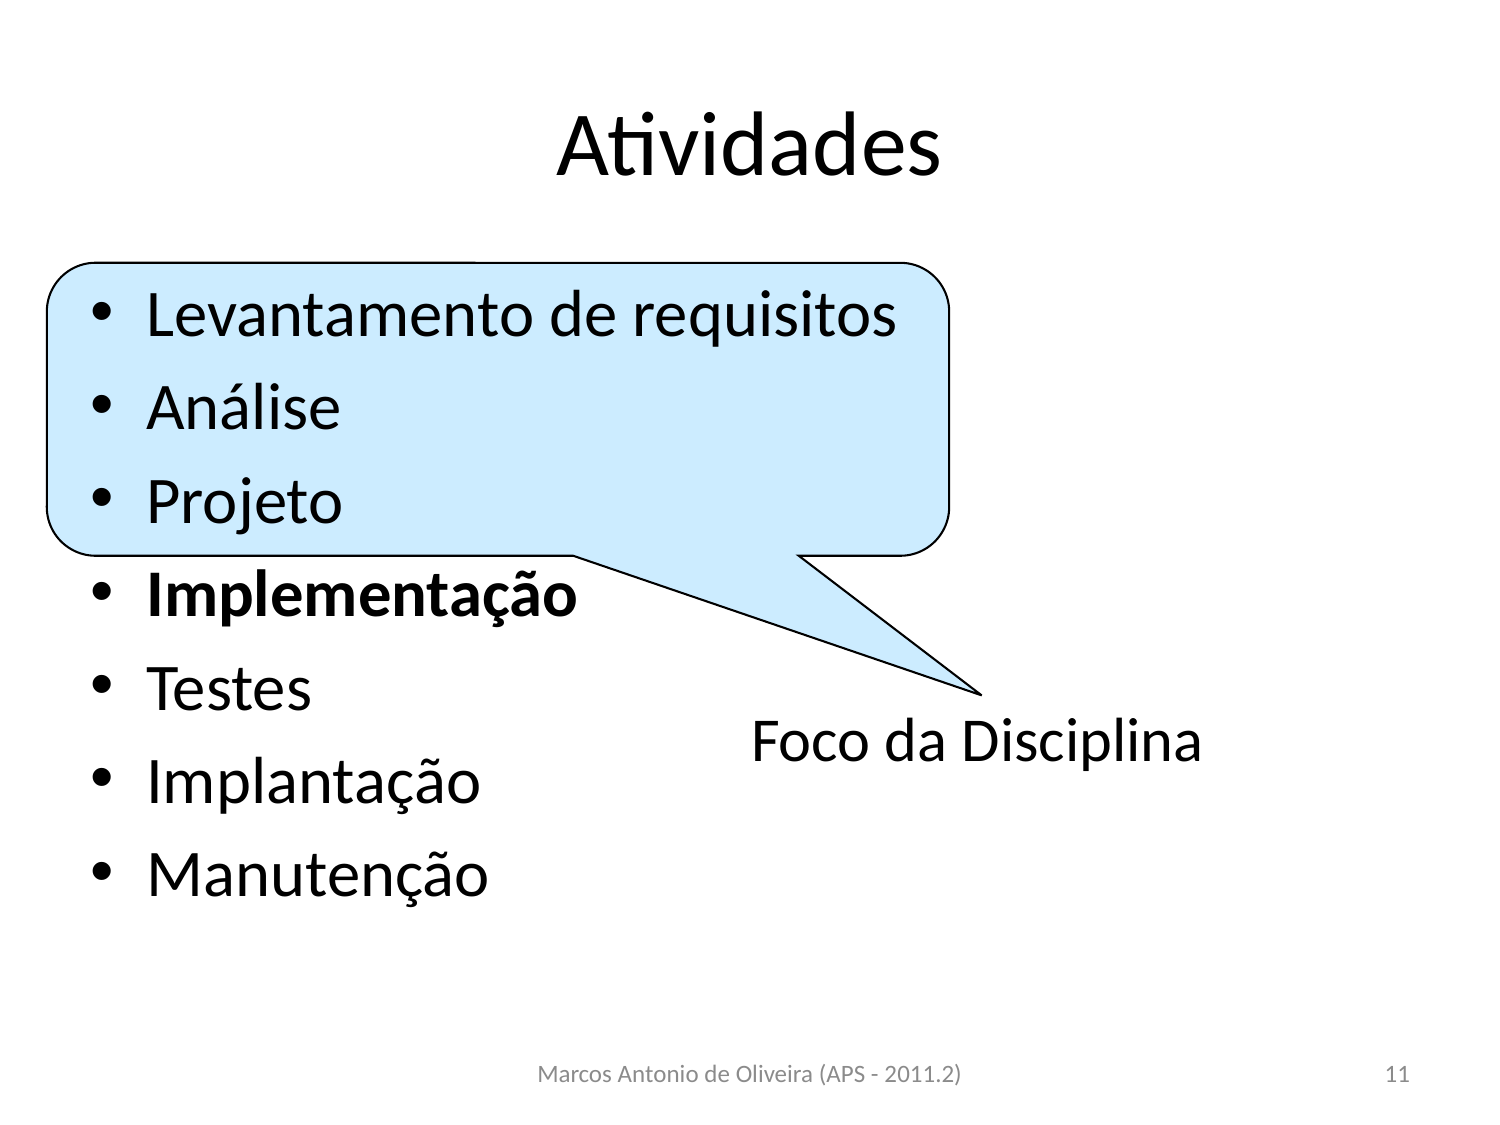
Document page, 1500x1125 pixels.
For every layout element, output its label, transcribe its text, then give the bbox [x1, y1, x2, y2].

slide_number <número> [1074, 1042, 1425, 1103]
footer Marcos Antonio de Oliveira (APS - 2011.2) [512, 1042, 988, 1103]
text_box [46, 267, 75, 552]
title Atividades [75, 45, 1425, 233]
list Levantamento de requisitos Análise Projeto Implementação Testes Implantação Manutenção [75, 262, 1425, 1005]
